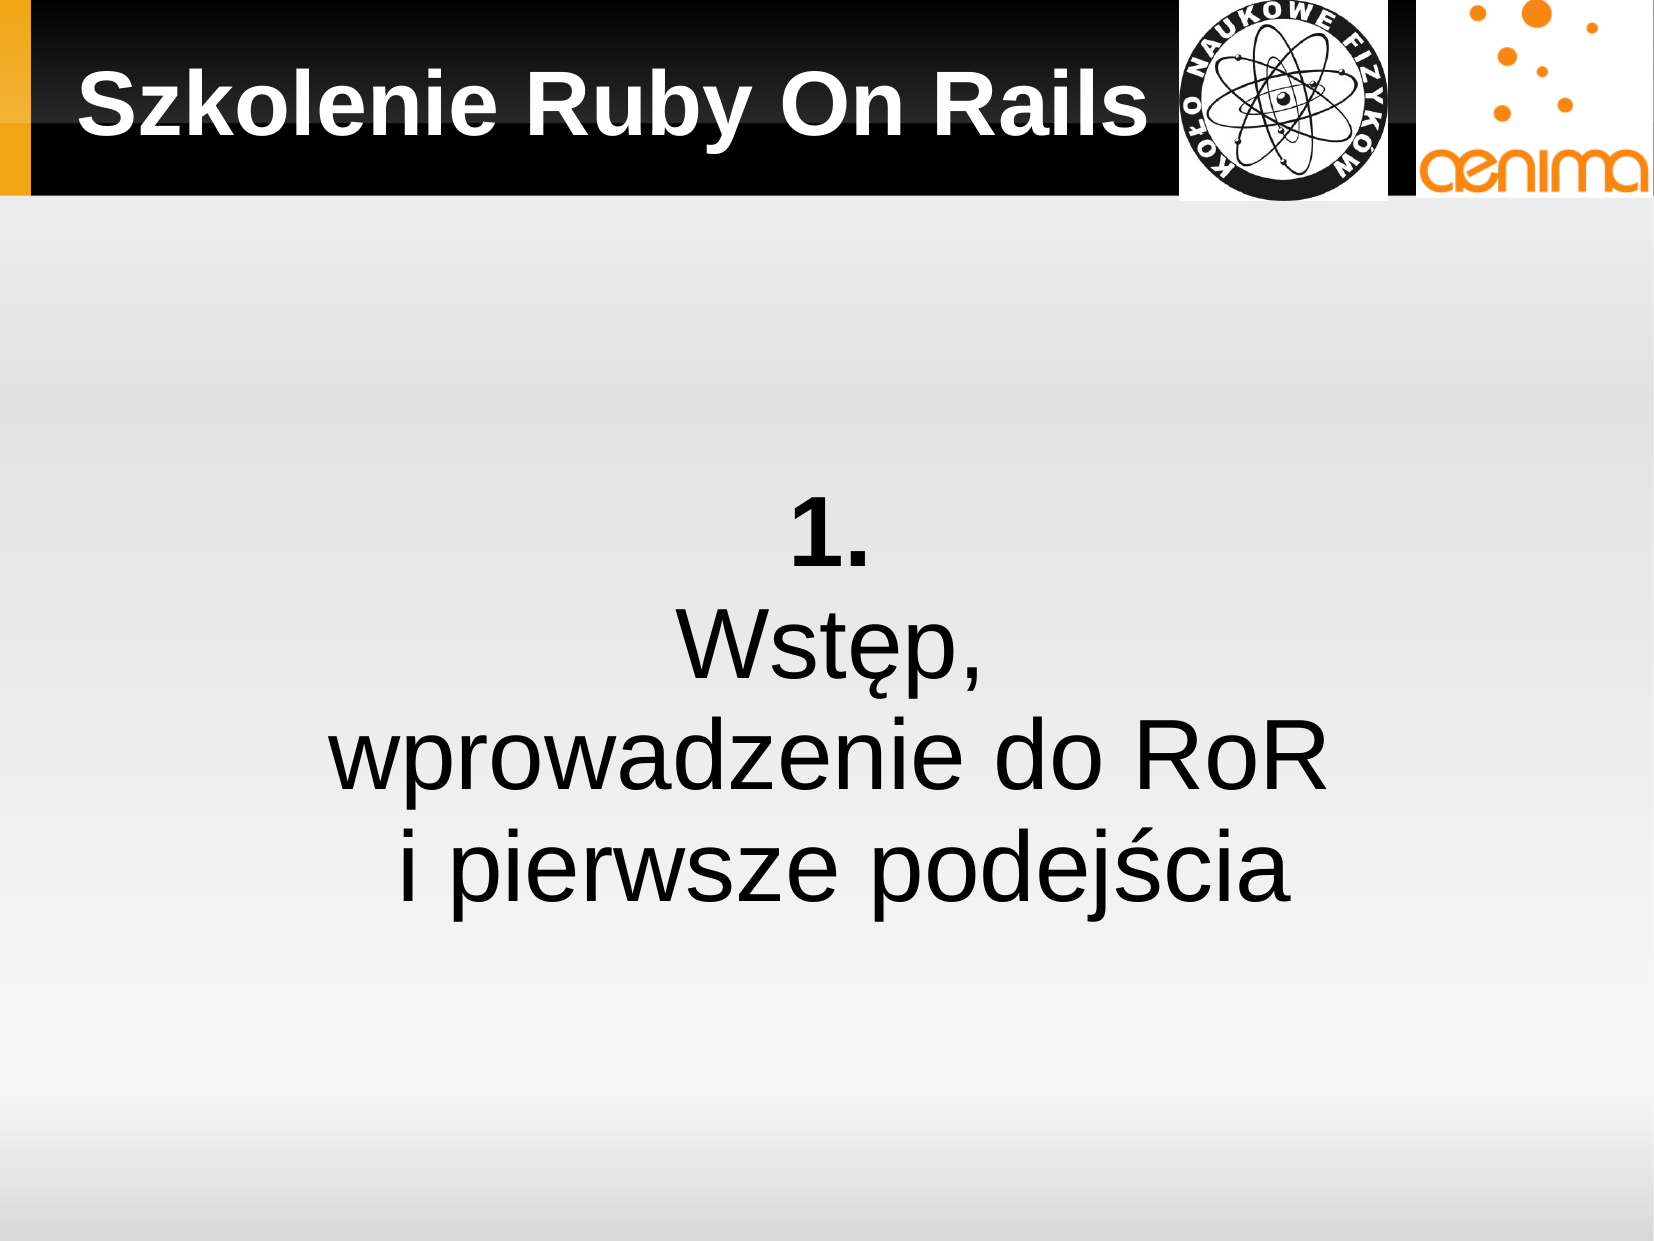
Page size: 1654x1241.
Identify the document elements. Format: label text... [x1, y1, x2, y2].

title Szkolenie Ruby On Rails [76, 0, 1565, 208]
picture [1179, 0, 1388, 201]
subtitle 1. Wstęp, wprowadzenie do RoR i pierwsze podejścia [82, 290, 1571, 1109]
picture [0, 0, 1654, 1241]
